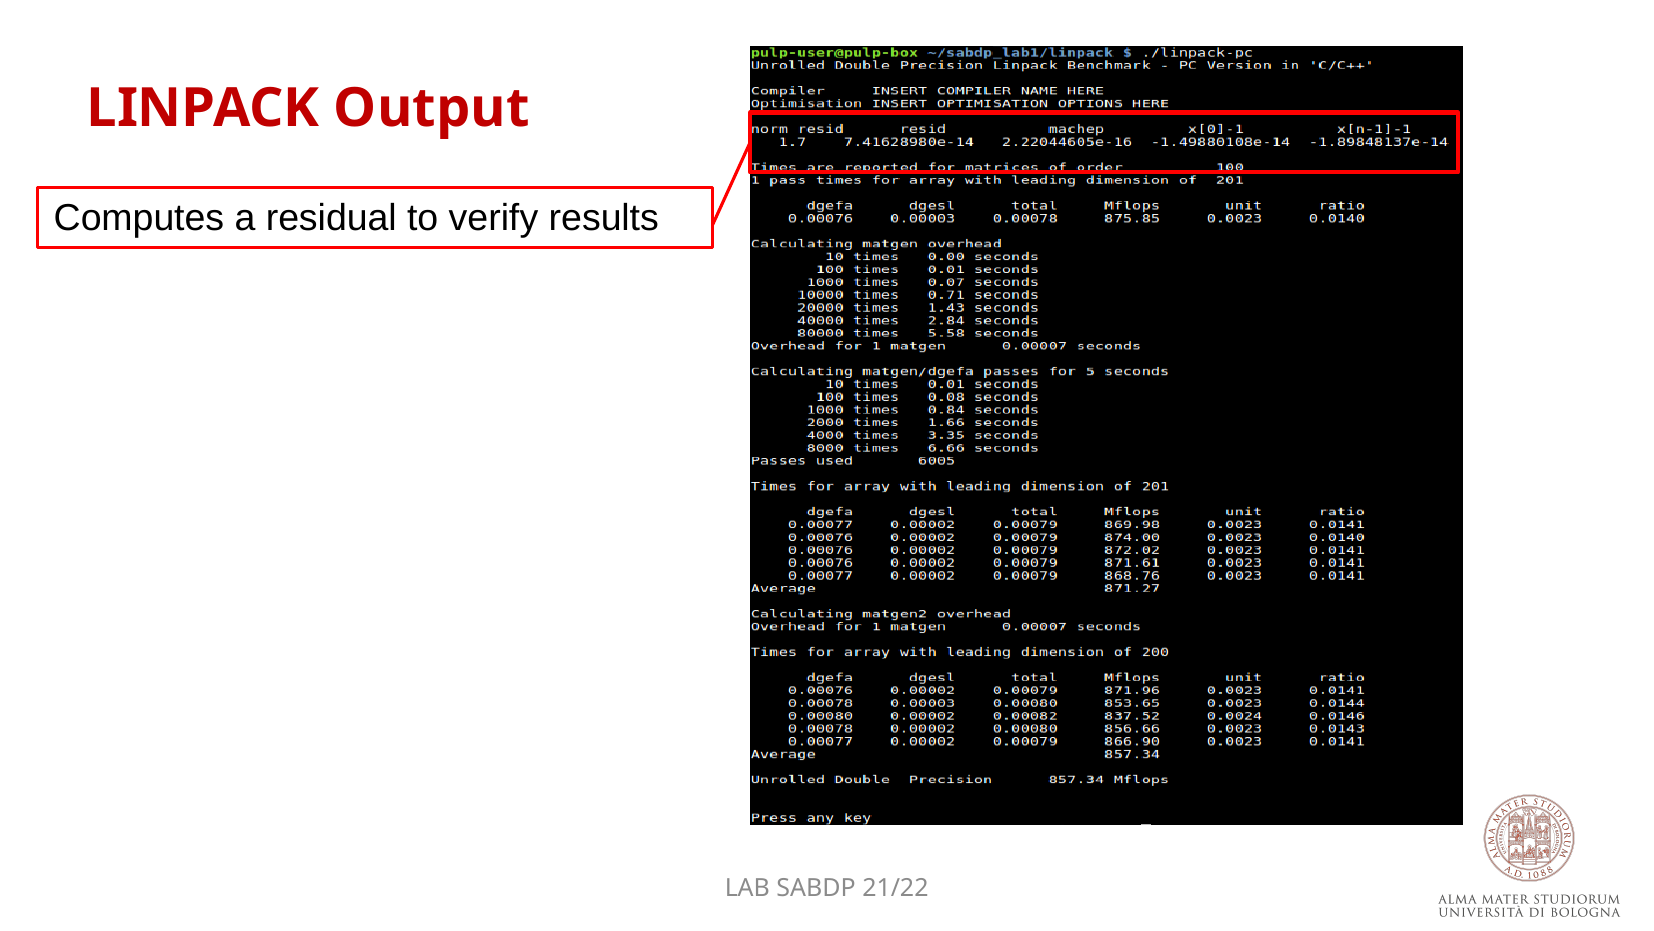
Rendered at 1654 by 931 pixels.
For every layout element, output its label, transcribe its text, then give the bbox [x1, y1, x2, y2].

title LINPACK Output [752, 115, 1456, 143]
text_box LAB SABDP 21/22 [547, 862, 1106, 912]
text_box Computes a residual to verify results [37, 187, 713, 248]
title LINPACK Output [71, 64, 1595, 143]
picture [750, 46, 1463, 64]
picture [750, 143, 1648, 931]
picture [752, 143, 1456, 170]
